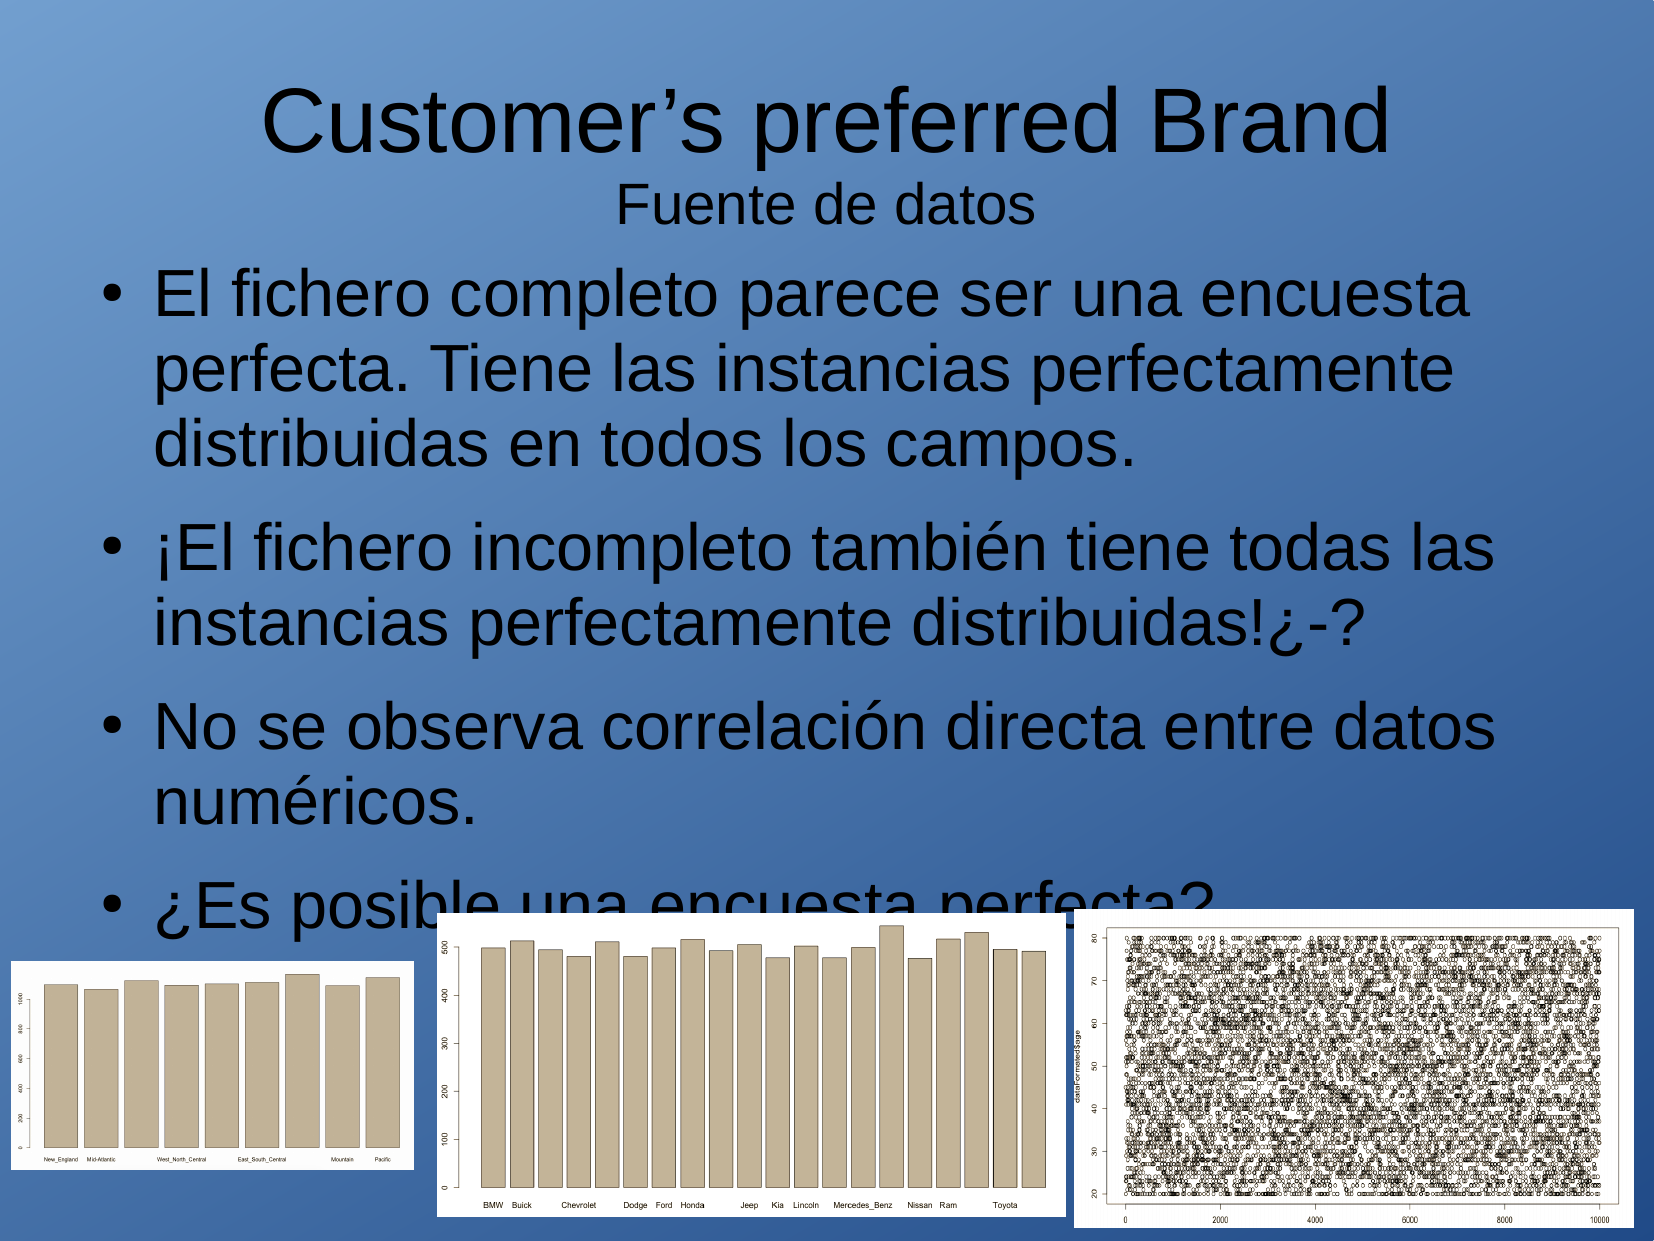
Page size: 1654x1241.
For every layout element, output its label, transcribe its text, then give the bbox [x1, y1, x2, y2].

picture [437, 913, 1066, 1217]
picture [11, 961, 414, 1170]
picture [1074, 909, 1634, 1228]
title Customer’s preferred Brand Fuente de datos [82, 49, 1571, 257]
list El fichero completo parece ser una encuesta perfecta. Tiene las instancias perfectamente distribuidas en todos los campos. ¡El fichero incompleto también tiene todas las instancias perfectamente distribuidas!¿-? No se observa correlación directa entre datos numéricos. ¿Es posible una encuesta perfecta? [82, 257, 1571, 976]
